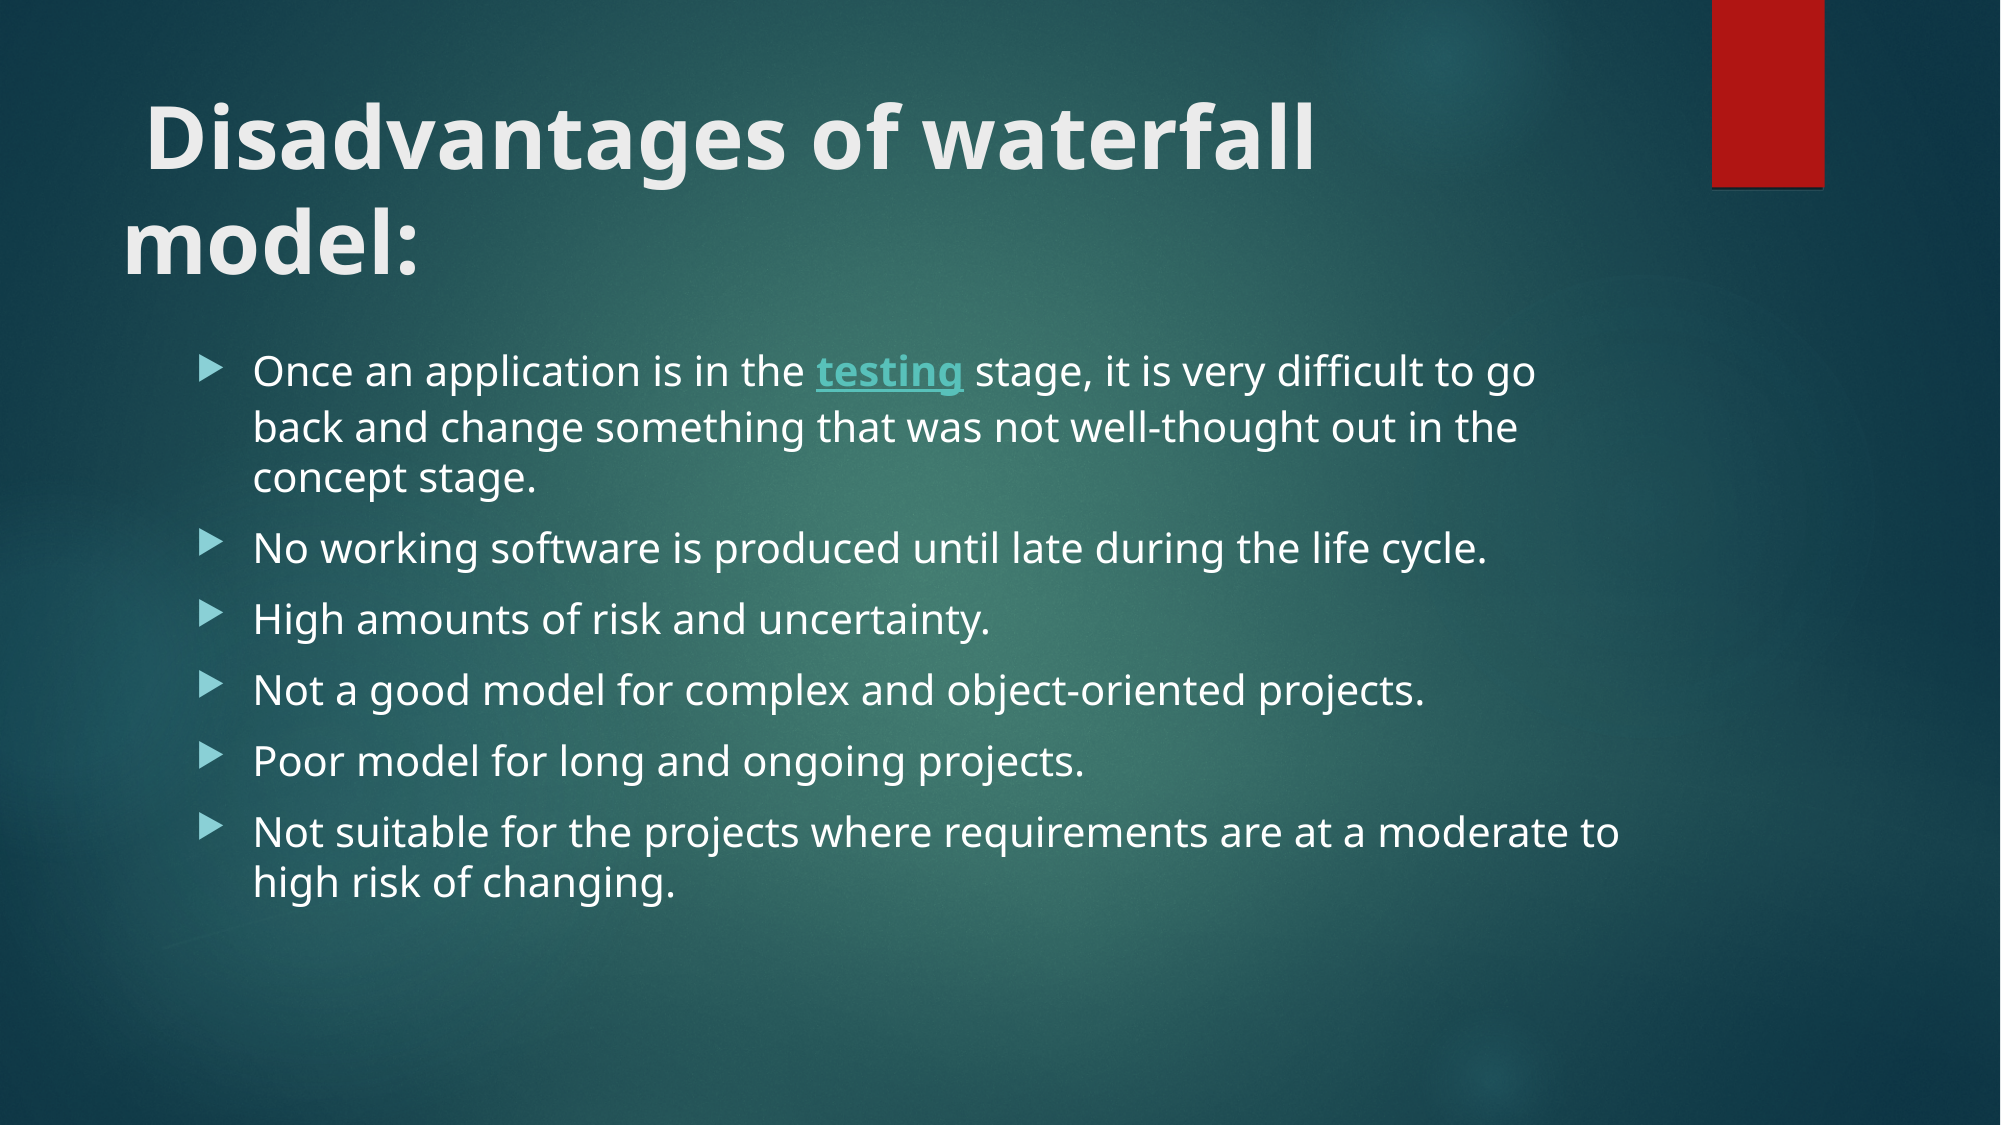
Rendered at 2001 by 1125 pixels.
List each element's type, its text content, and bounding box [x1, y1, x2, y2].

title Disadvantages of waterfall model: [106, 74, 1649, 304]
picture [0, 0, 2001, 1125]
list Once an application is in the testing stage, it is very difficult to go back and change something that was not well-thought out in the concept stage. No working software is produced until late during the life cycle. High amounts of risk and uncertainty. Not a good model for complex and object-oriented projects. Poor model for long and ongoing projects. Not suitable for the projects where requirements are at a moderate to high risk of changing. [181, 336, 1649, 1025]
